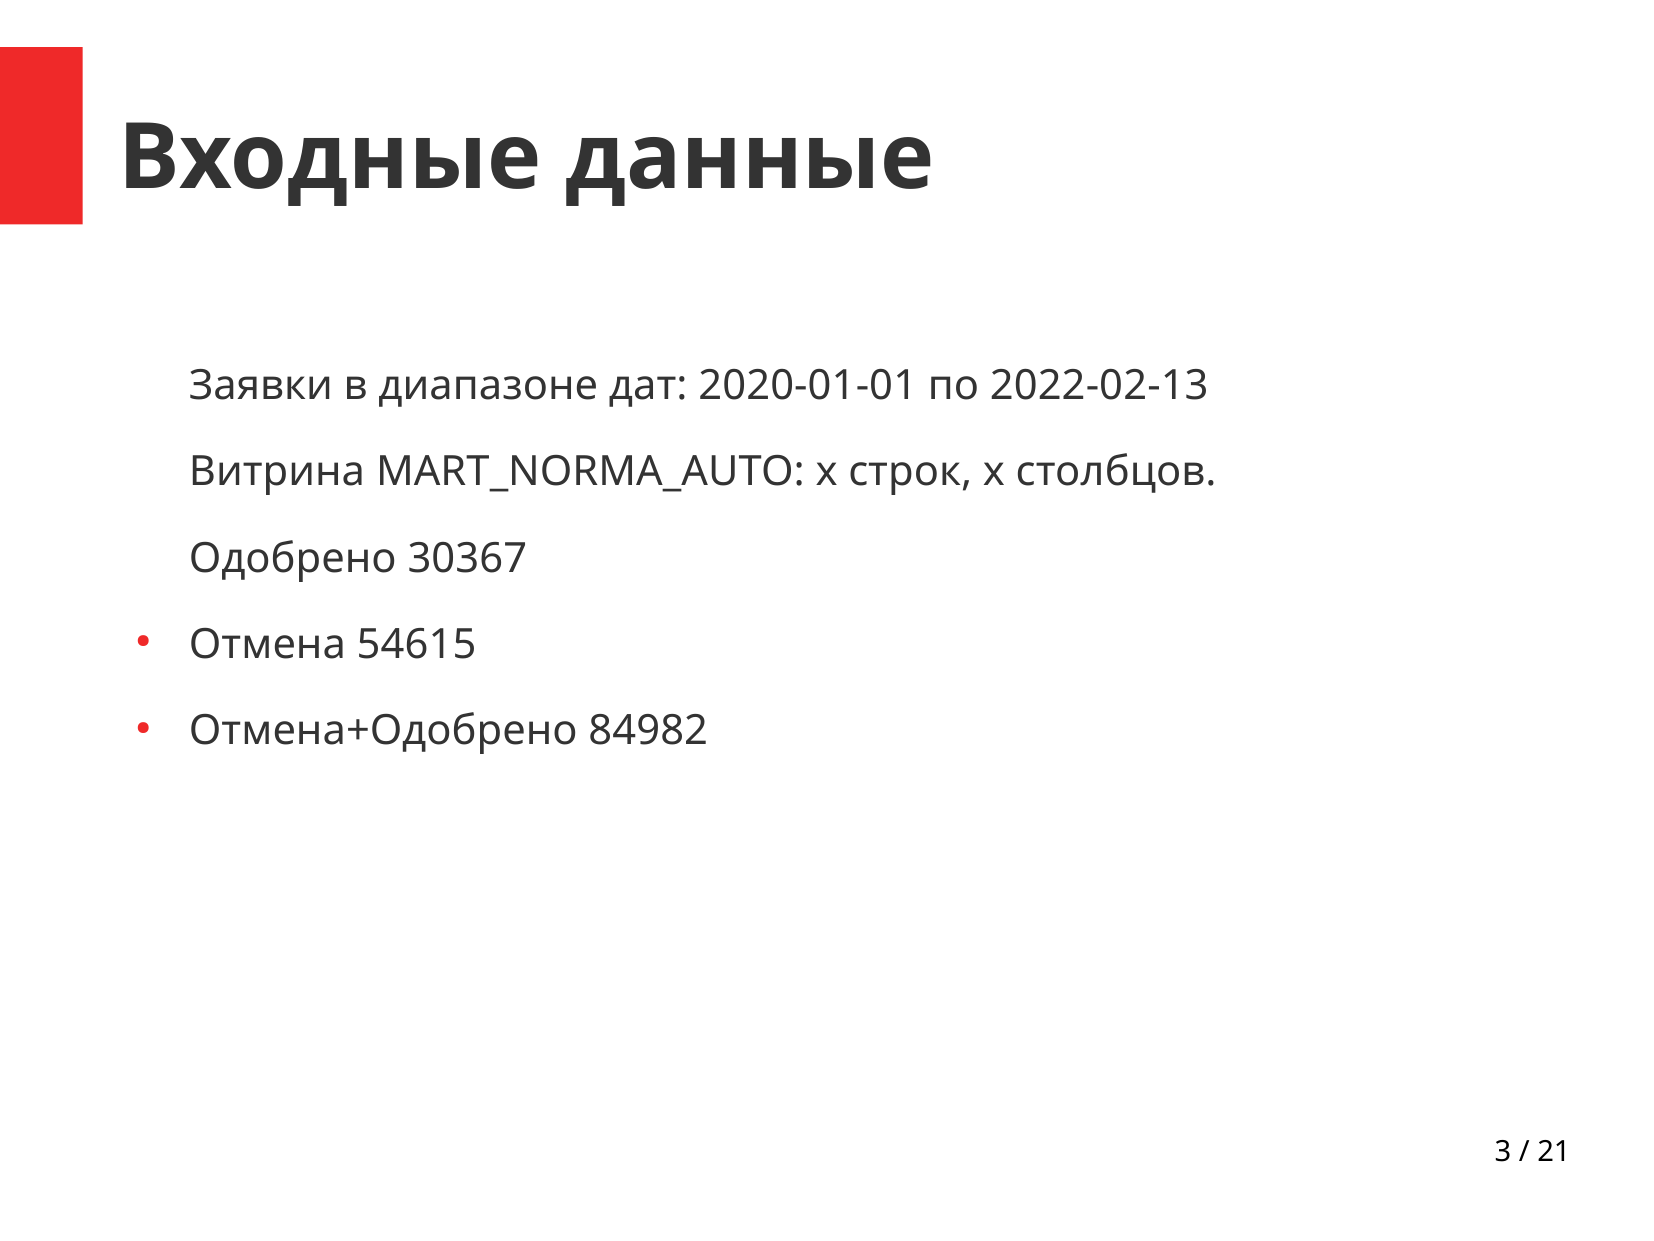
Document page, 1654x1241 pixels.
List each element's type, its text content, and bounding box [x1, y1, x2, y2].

title Входные данные [118, 49, 1571, 257]
list Заявки в диапазоне дат: 2020-01-01 по 2022-02-13 Витрина MART_NORMA_AUTO: х строк, х столбцов. Одобрено 30367 Отмена 54615 Отмена+Одобрено 84982 [118, 354, 1536, 1074]
